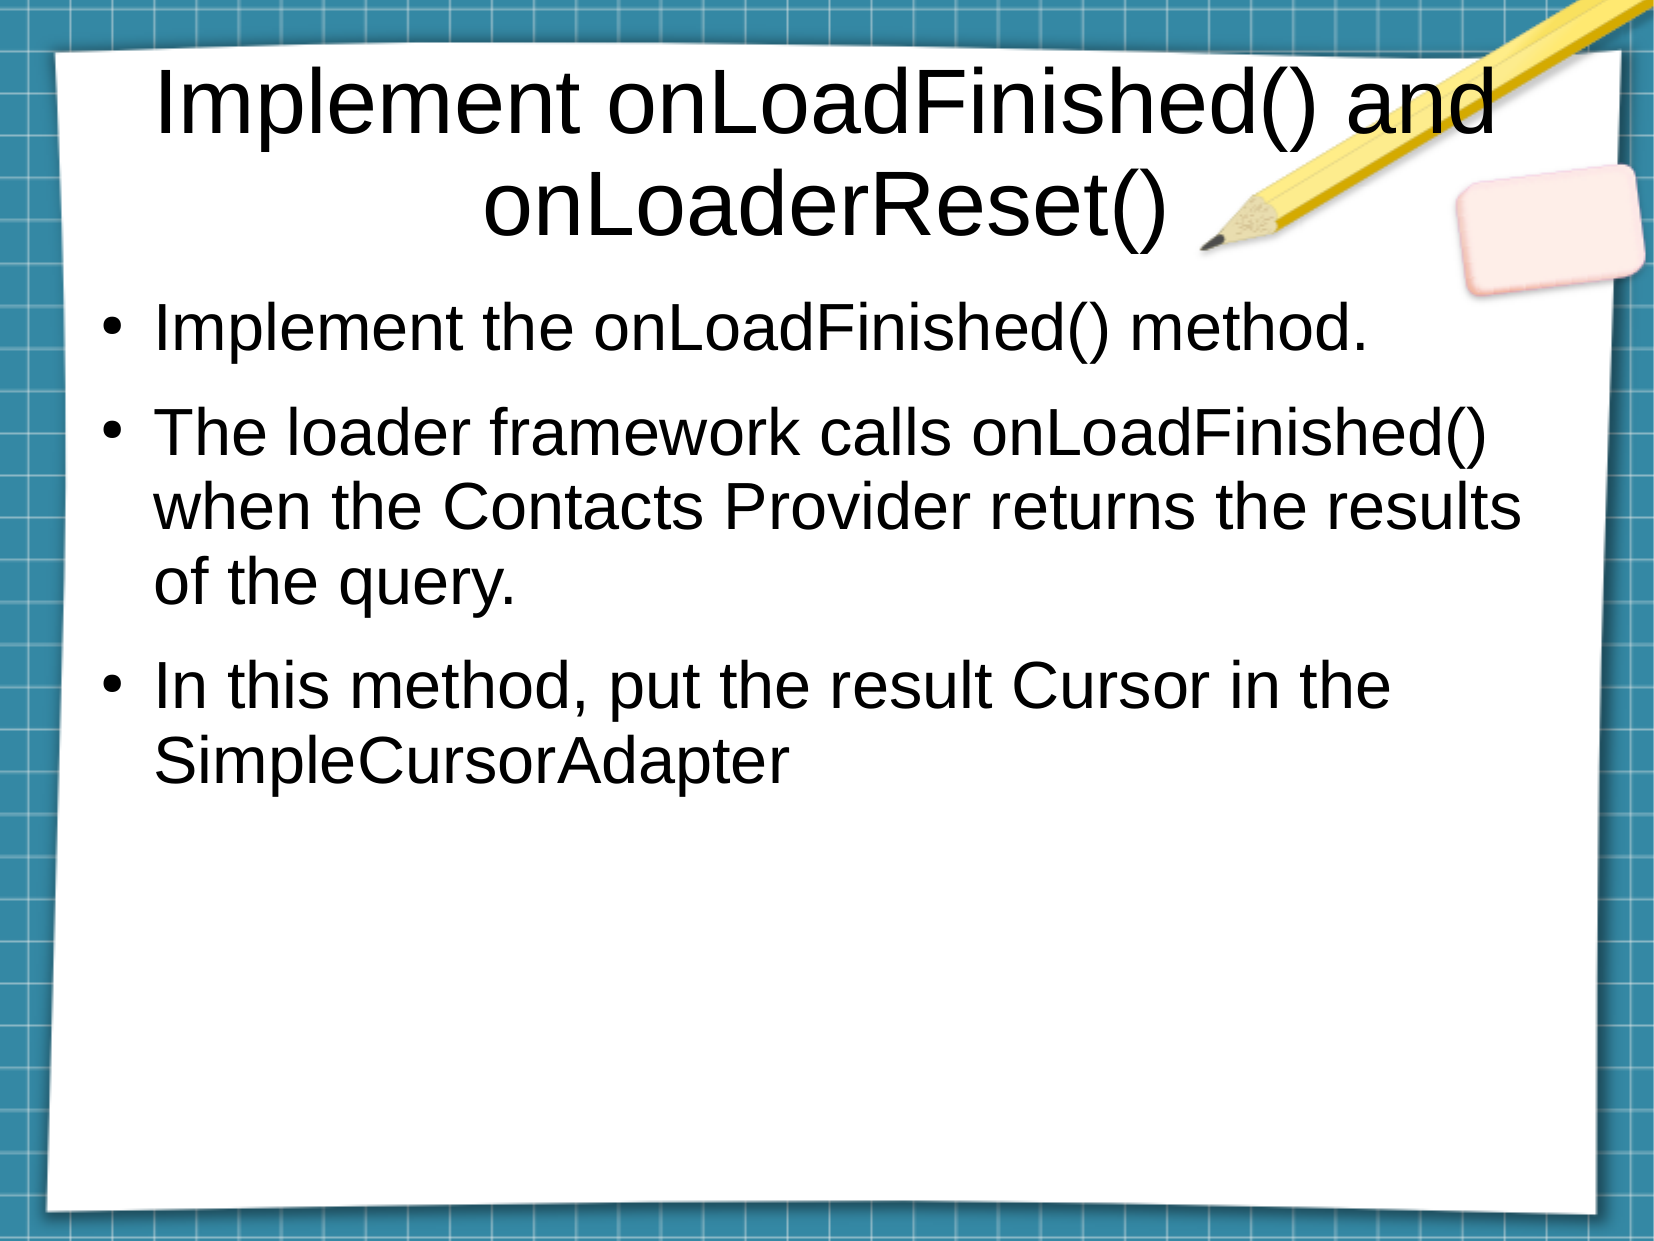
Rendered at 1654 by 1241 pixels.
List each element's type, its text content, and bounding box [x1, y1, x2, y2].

list Implement the onLoadFinished() method. The loader framework calls onLoadFinished() when the Contacts Provider returns the results of the query. In this method, put the result Cursor in the SimpleCursorAdapter [82, 290, 1571, 1010]
title Implement onLoadFinished() and onLoaderReset() [82, 49, 1571, 257]
picture [0, 0, 1654, 1241]
